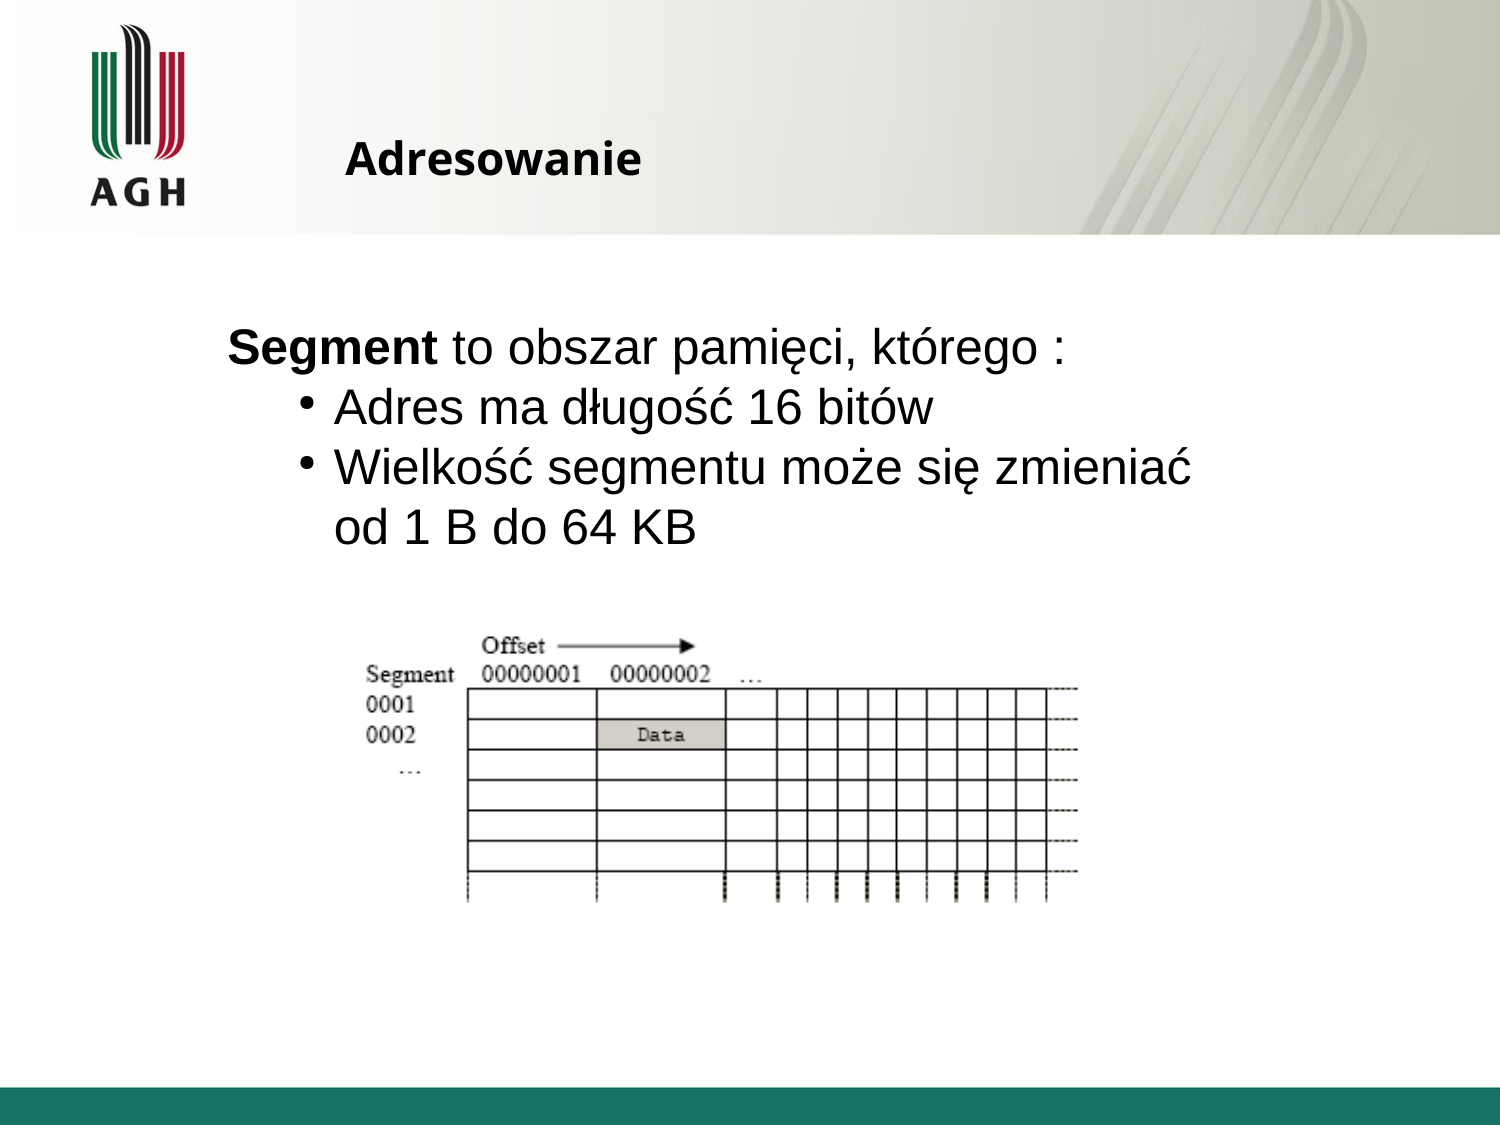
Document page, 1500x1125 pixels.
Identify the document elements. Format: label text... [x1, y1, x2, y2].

picture [0, 0, 1500, 1125]
title Adresowanie [330, 94, 1312, 221]
text_box Segment to obszar pamięci, którego : Adres ma długość 16 bitów Wielkość segmentu może się zmieniać od 1 B do 64 KB [212, 307, 1252, 562]
